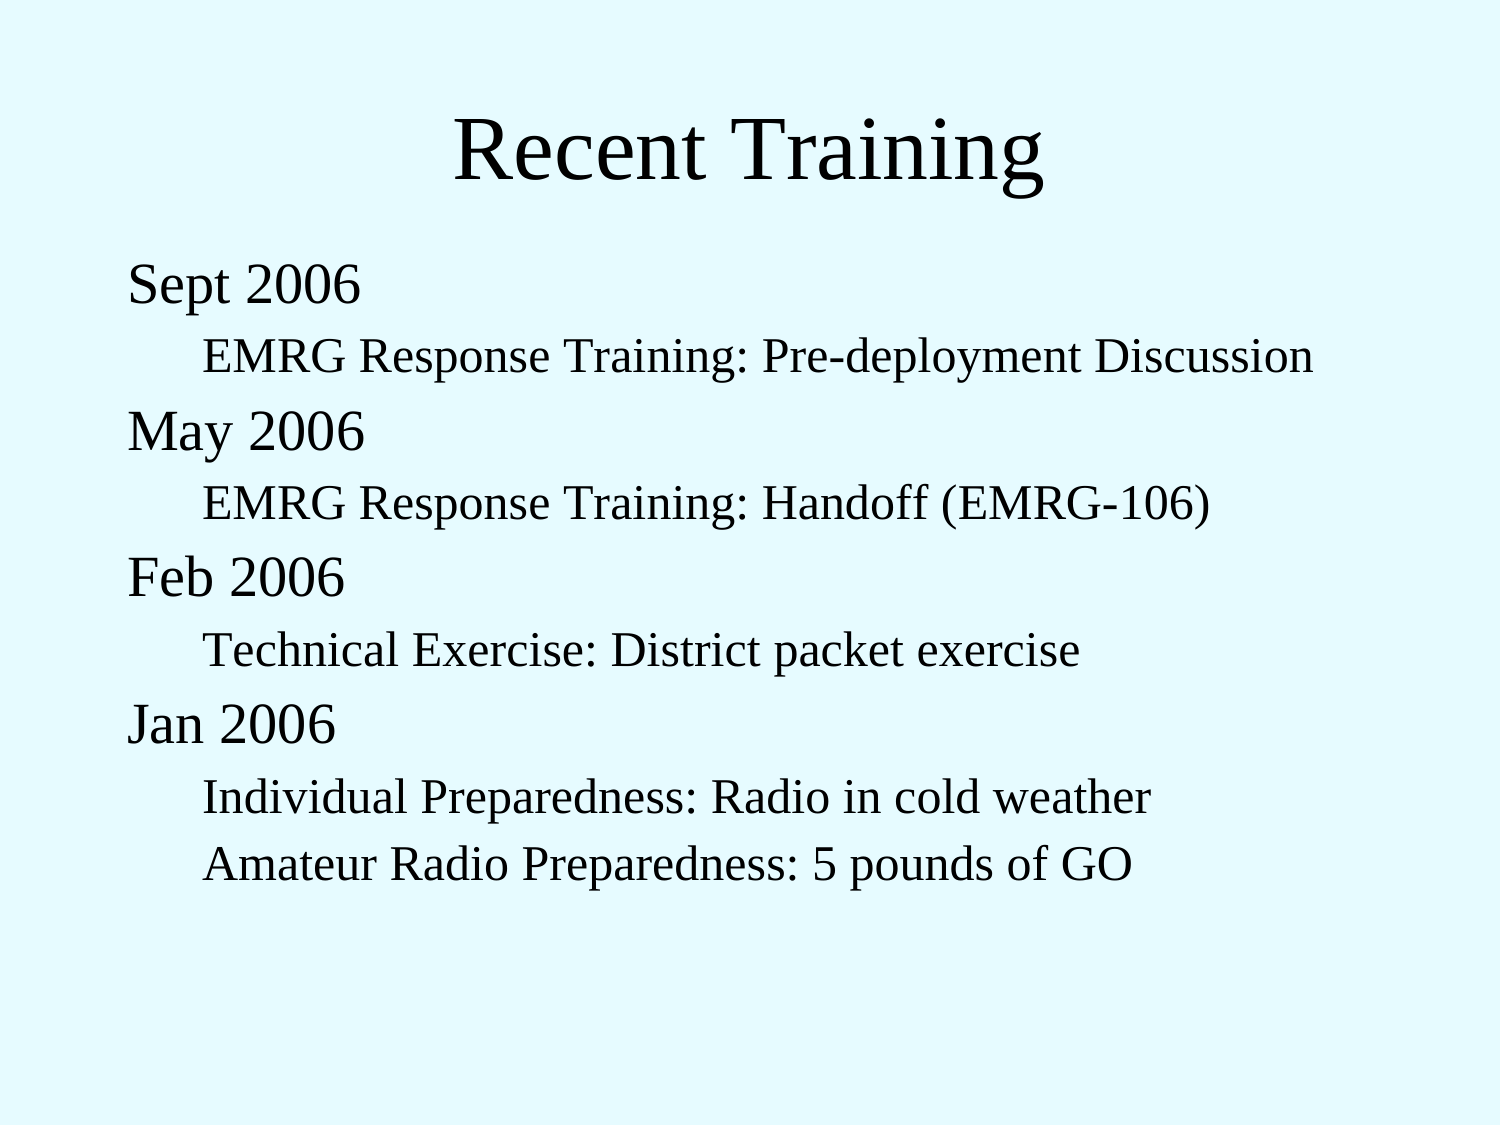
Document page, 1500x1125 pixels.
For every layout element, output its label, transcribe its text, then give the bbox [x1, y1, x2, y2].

list Sept 2006 EMRG Response Training: Pre-deployment Discussion May 2006 EMRG Response Training: Handoff (EMRG-106) Feb 2006 Technical Exercise: District packet exercise Jan 2006 Individual Preparedness: Radio in cold weather Amateur Radio Preparedness: 5 pounds of GO [112, 243, 1388, 1125]
title Recent Training [112, 54, 1388, 243]
